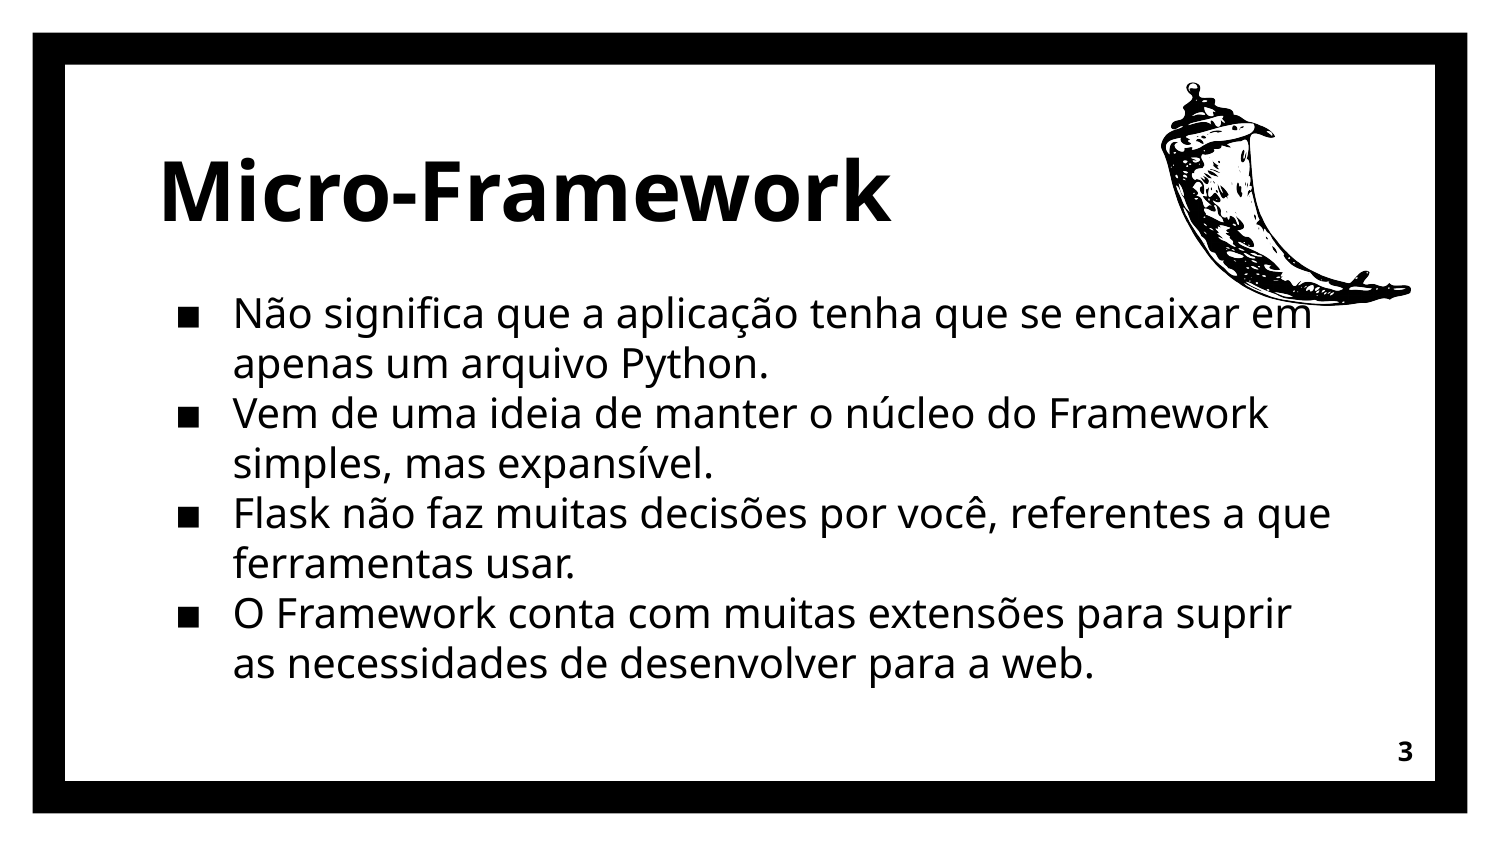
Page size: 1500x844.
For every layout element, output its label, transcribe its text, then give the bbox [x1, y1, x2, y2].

picture [1161, 82, 1411, 306]
slide_number 1 [1338, 720, 1429, 786]
title Micro-Framework [142, 134, 978, 253]
list Não significa que a aplicação tenha que se encaixar em apenas um arquivo Python. Vem de uma ideia de manter o núcleo do Framework simples, mas expansível. Flask não faz muitas decisões por você, referentes a que ferramentas usar. O Framework conta com muitas extensões para suprir as necessidades de desenvolver para a web. [142, 272, 1358, 754]
